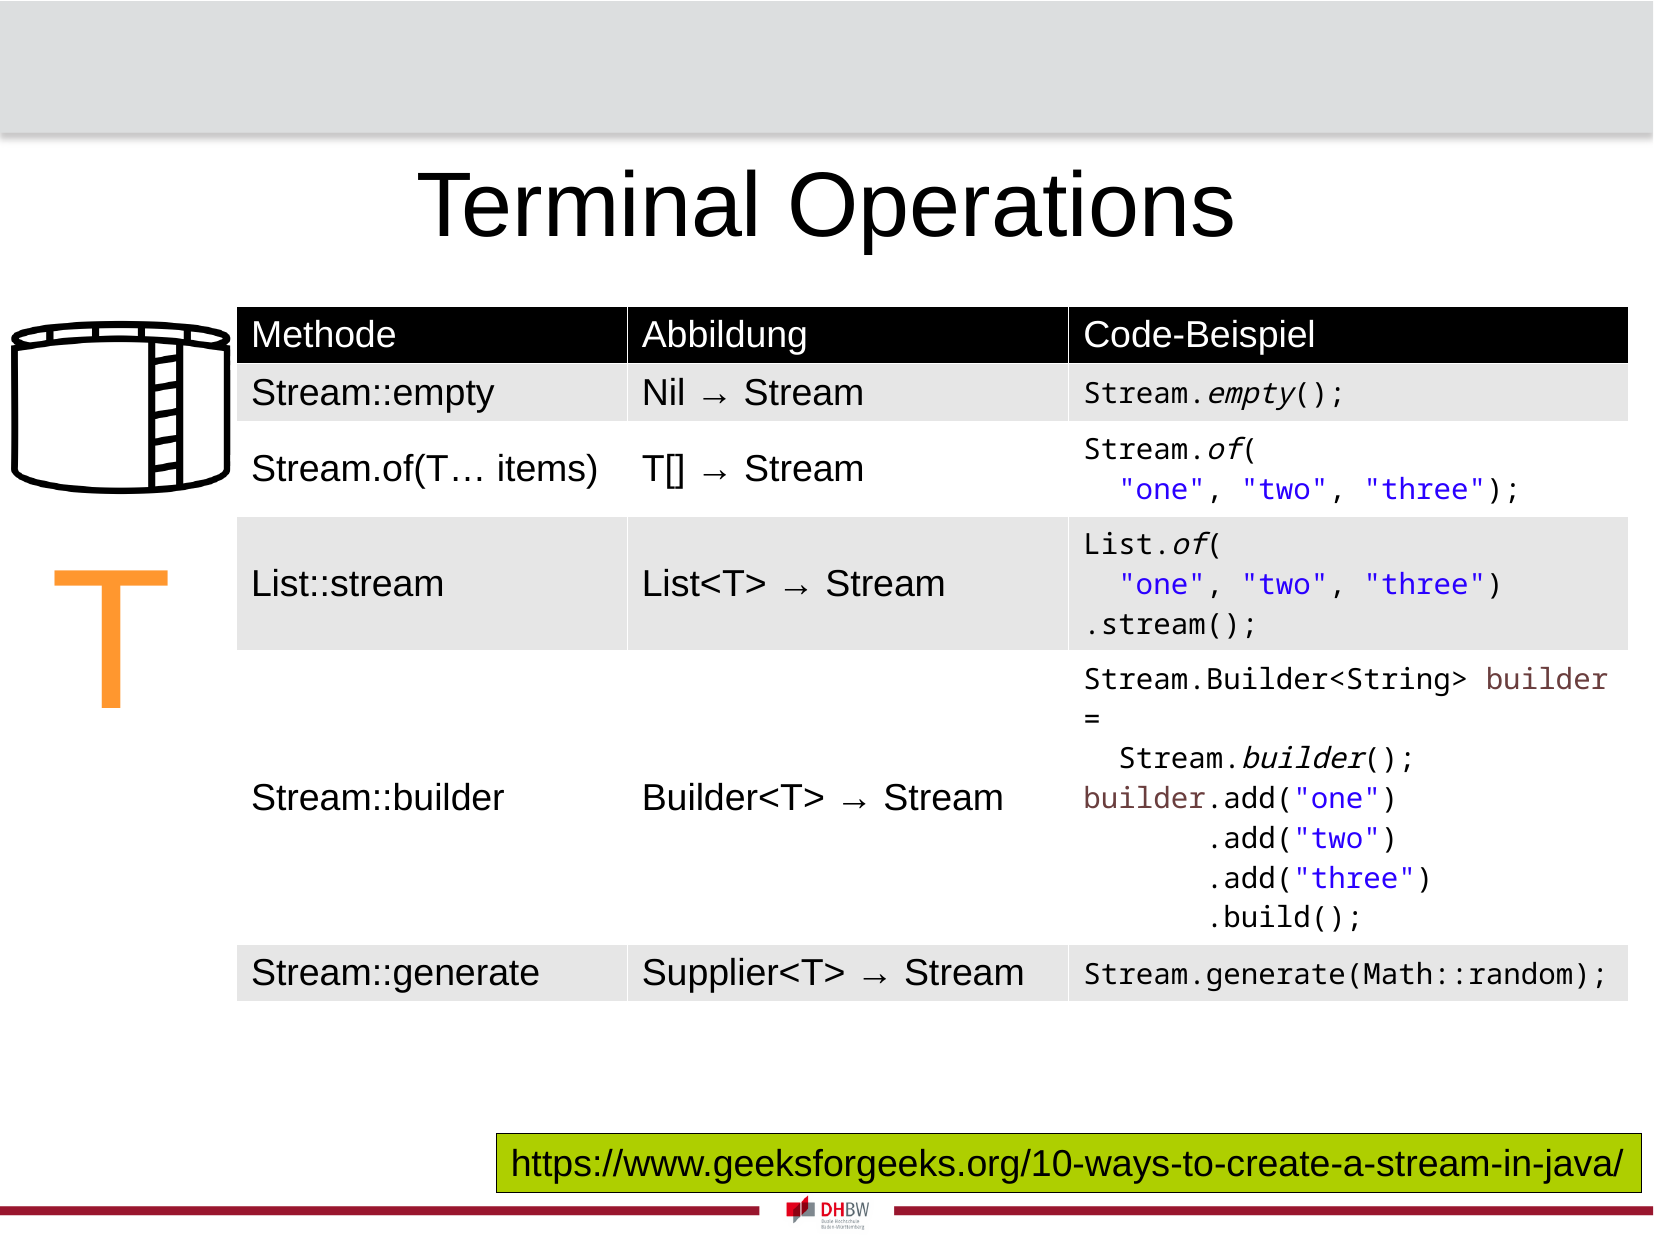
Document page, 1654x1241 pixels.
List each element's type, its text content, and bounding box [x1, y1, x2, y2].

table_cell Supplier<T> → Stream [628, 945, 1068, 1001]
table_cell Stream::empty [237, 364, 627, 421]
table_header Methode [237, 307, 627, 363]
table_cell List.of( "one", "two", "three") .stream(); [1069, 517, 1628, 650]
table_cell Stream.of( "one", "two", "three"); [1069, 422, 1628, 516]
table_cell Stream.generate(Math::random); [1069, 945, 1628, 1001]
table_cell List::stream [237, 517, 627, 650]
table_cell Stream.empty(); [1069, 364, 1628, 421]
table_cell Stream.Builder<String> builder = Stream.builder(); builder.add("one") .add("two") .add("three") .build(); [1069, 651, 1628, 944]
table_cell Builder<T> → Stream [628, 651, 1068, 944]
title Terminal Operations [82, 147, 1571, 257]
table_cell Stream::builder [237, 651, 627, 944]
table_cell Stream.of(T… items) [237, 422, 627, 516]
picture [0, 1, 1654, 1237]
table_header Abbildung [628, 307, 1068, 363]
table_cell List<T> → Stream [628, 517, 1068, 650]
text_box T [35, 520, 188, 759]
table_header Code-Beispiel [1069, 307, 1628, 363]
table_cell T[] → Stream [628, 422, 1068, 516]
table_cell Nil → Stream [628, 364, 1068, 421]
table_cell Stream::generate [237, 945, 627, 1001]
text_box https://www.geeksforgeeks.org/10-ways-to-create-a-stream-in-java/ [496, 1133, 1642, 1193]
